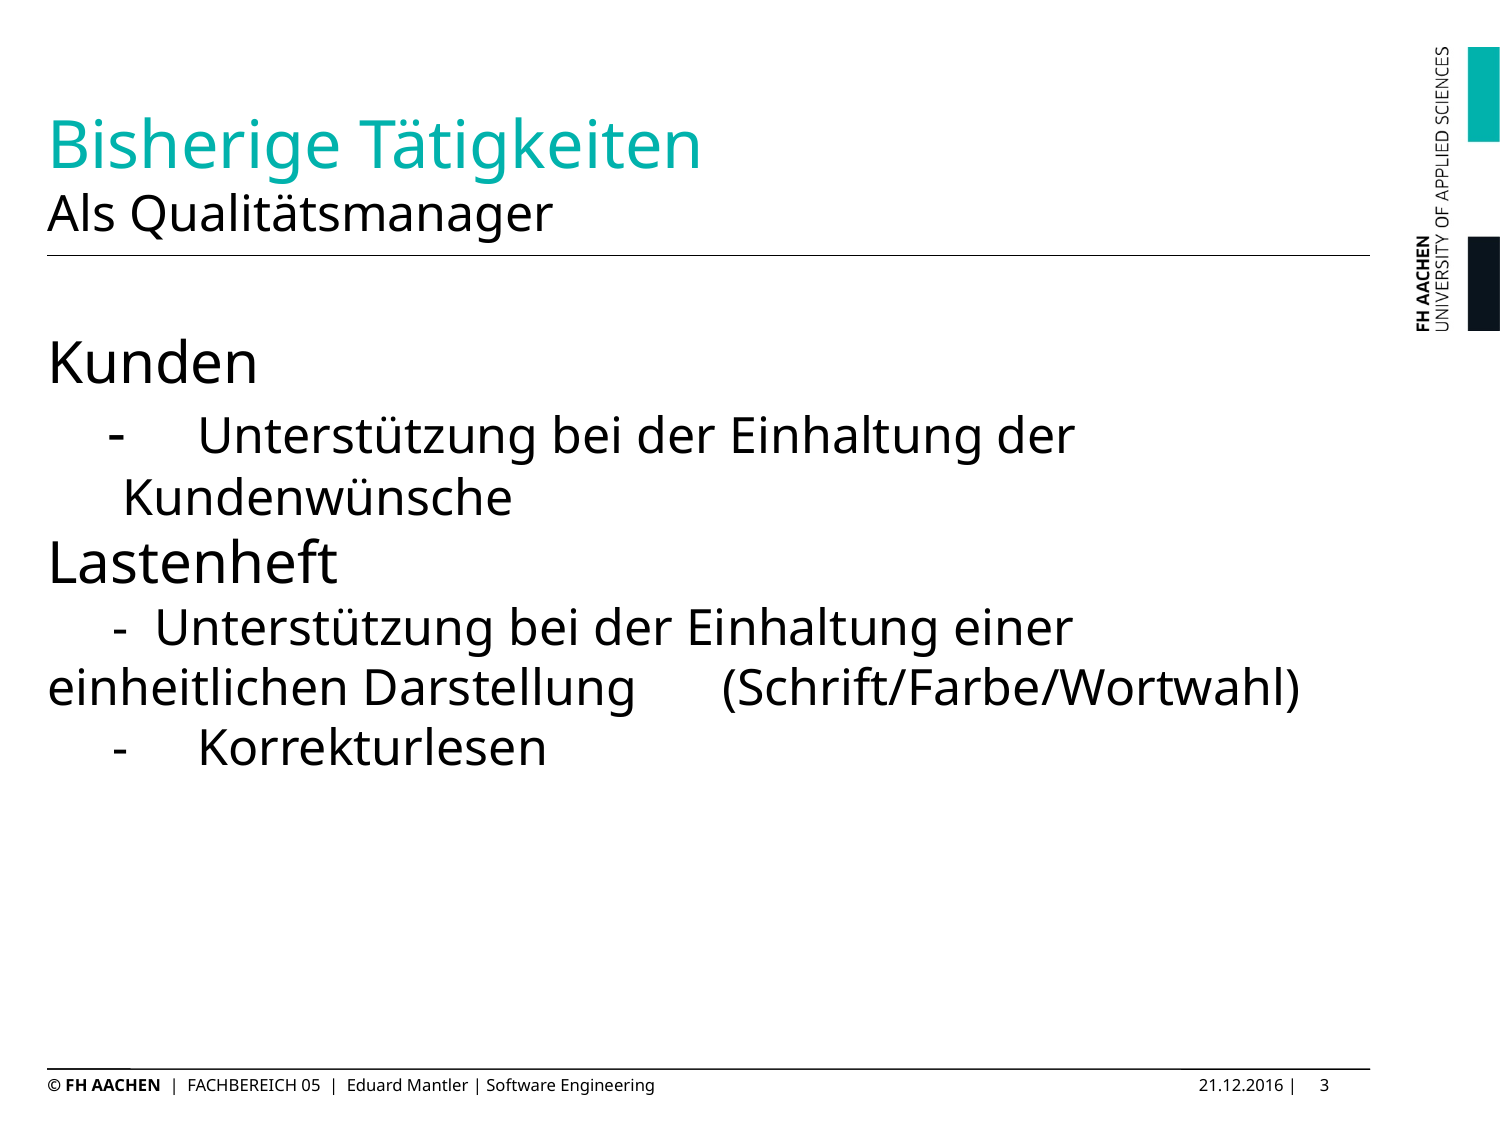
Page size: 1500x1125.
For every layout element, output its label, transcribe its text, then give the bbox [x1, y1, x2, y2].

title Bisherige Tätigkeiten Als Qualitätsmanager [47, 101, 1371, 255]
text_box [1319, 1074, 1369, 1095]
text_box 21.12.2016 | [1198, 1074, 1319, 1095]
text_box © FH AACHEN | FACHBEREICH 05 | Eduard Mantler | Software Engineering [47, 1074, 988, 1095]
title Kunden - Unterstützung bei der Einhaltung der Kundenwünsche Lastenheft - Unterstützung bei der Einhaltung einer einheitlichen Darstellung (Schrift/Farbe/Wortwahl) - Korrekturlesen [47, 255, 1371, 1047]
